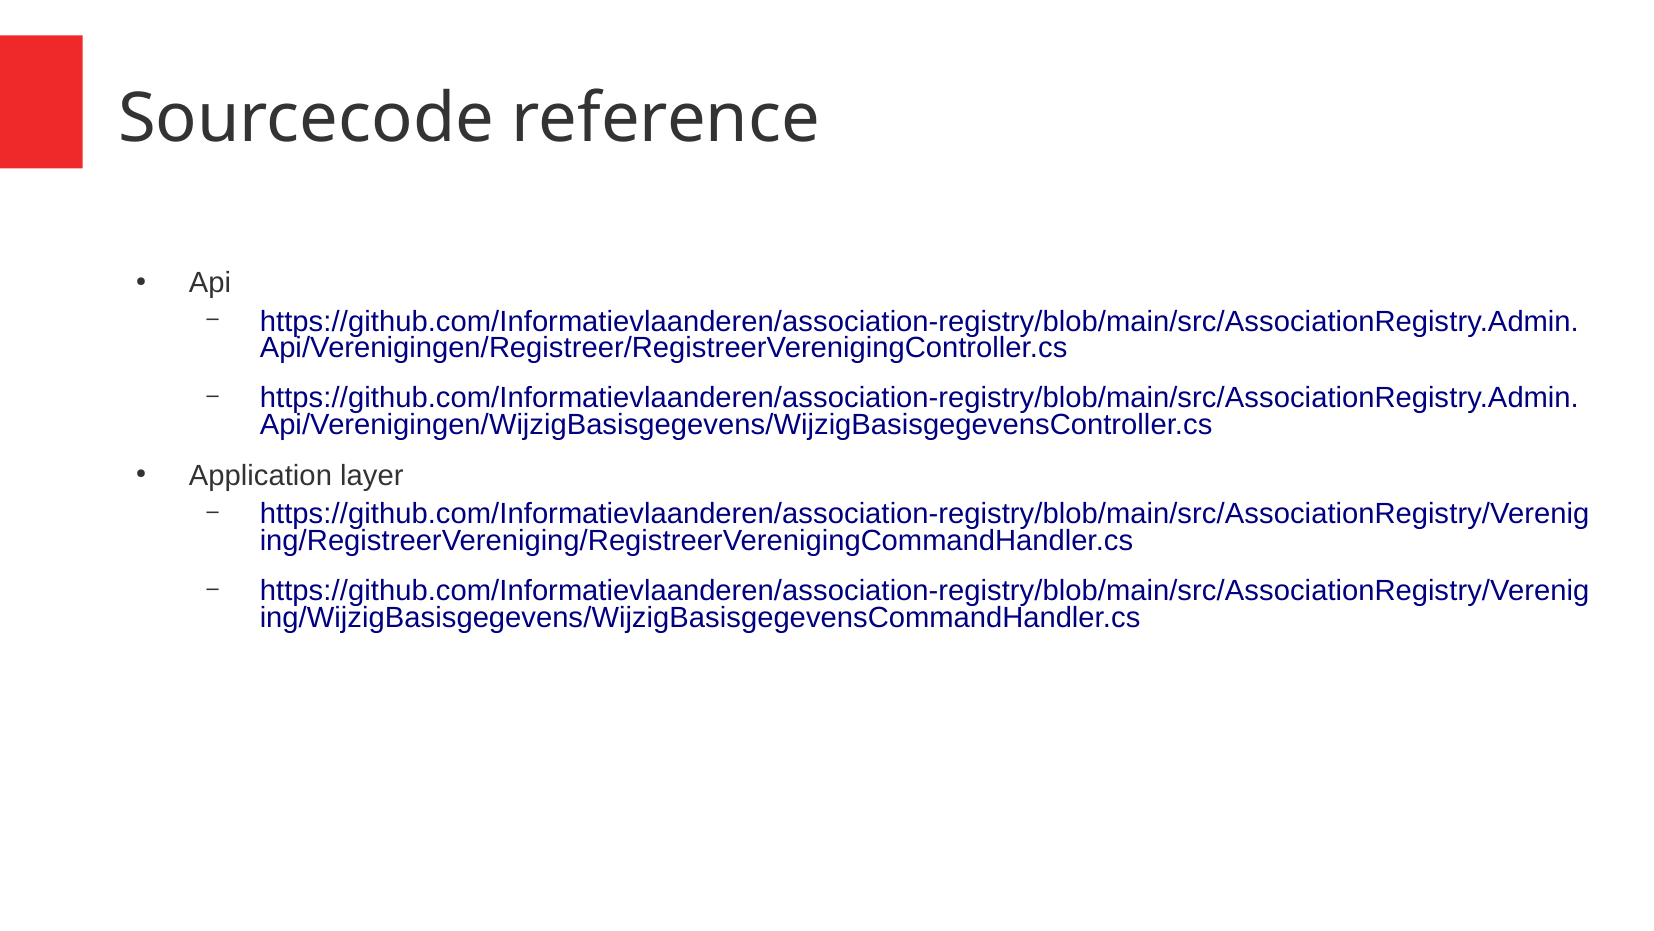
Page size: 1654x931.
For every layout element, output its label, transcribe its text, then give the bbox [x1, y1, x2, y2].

list Api https://github.com/Informatievlaanderen/association-registry/blob/main/src/AssociationRegistry.Admin.Api/Verenigingen/Registreer/RegistreerVerenigingController.cs https://github.com/Informatievlaanderen/association-registry/blob/main/src/AssociationRegistry.Admin.Api/Verenigingen/WijzigBasisgegevens/WijzigBasisgegevensController.cs Application layer https://github.com/Informatievlaanderen/association-registry/blob/main/src/AssociationRegistry/Vereniging/RegistreerVereniging/RegistreerVerenigingCommandHandler.cs https://github.com/Informatievlaanderen/association-registry/blob/main/src/AssociationRegistry/Vereniging/WijzigBasisgegevens/WijzigBasisgegevensCommandHandler.cs [118, 265, 1595, 806]
title Sourcecode reference [118, 37, 1571, 193]
